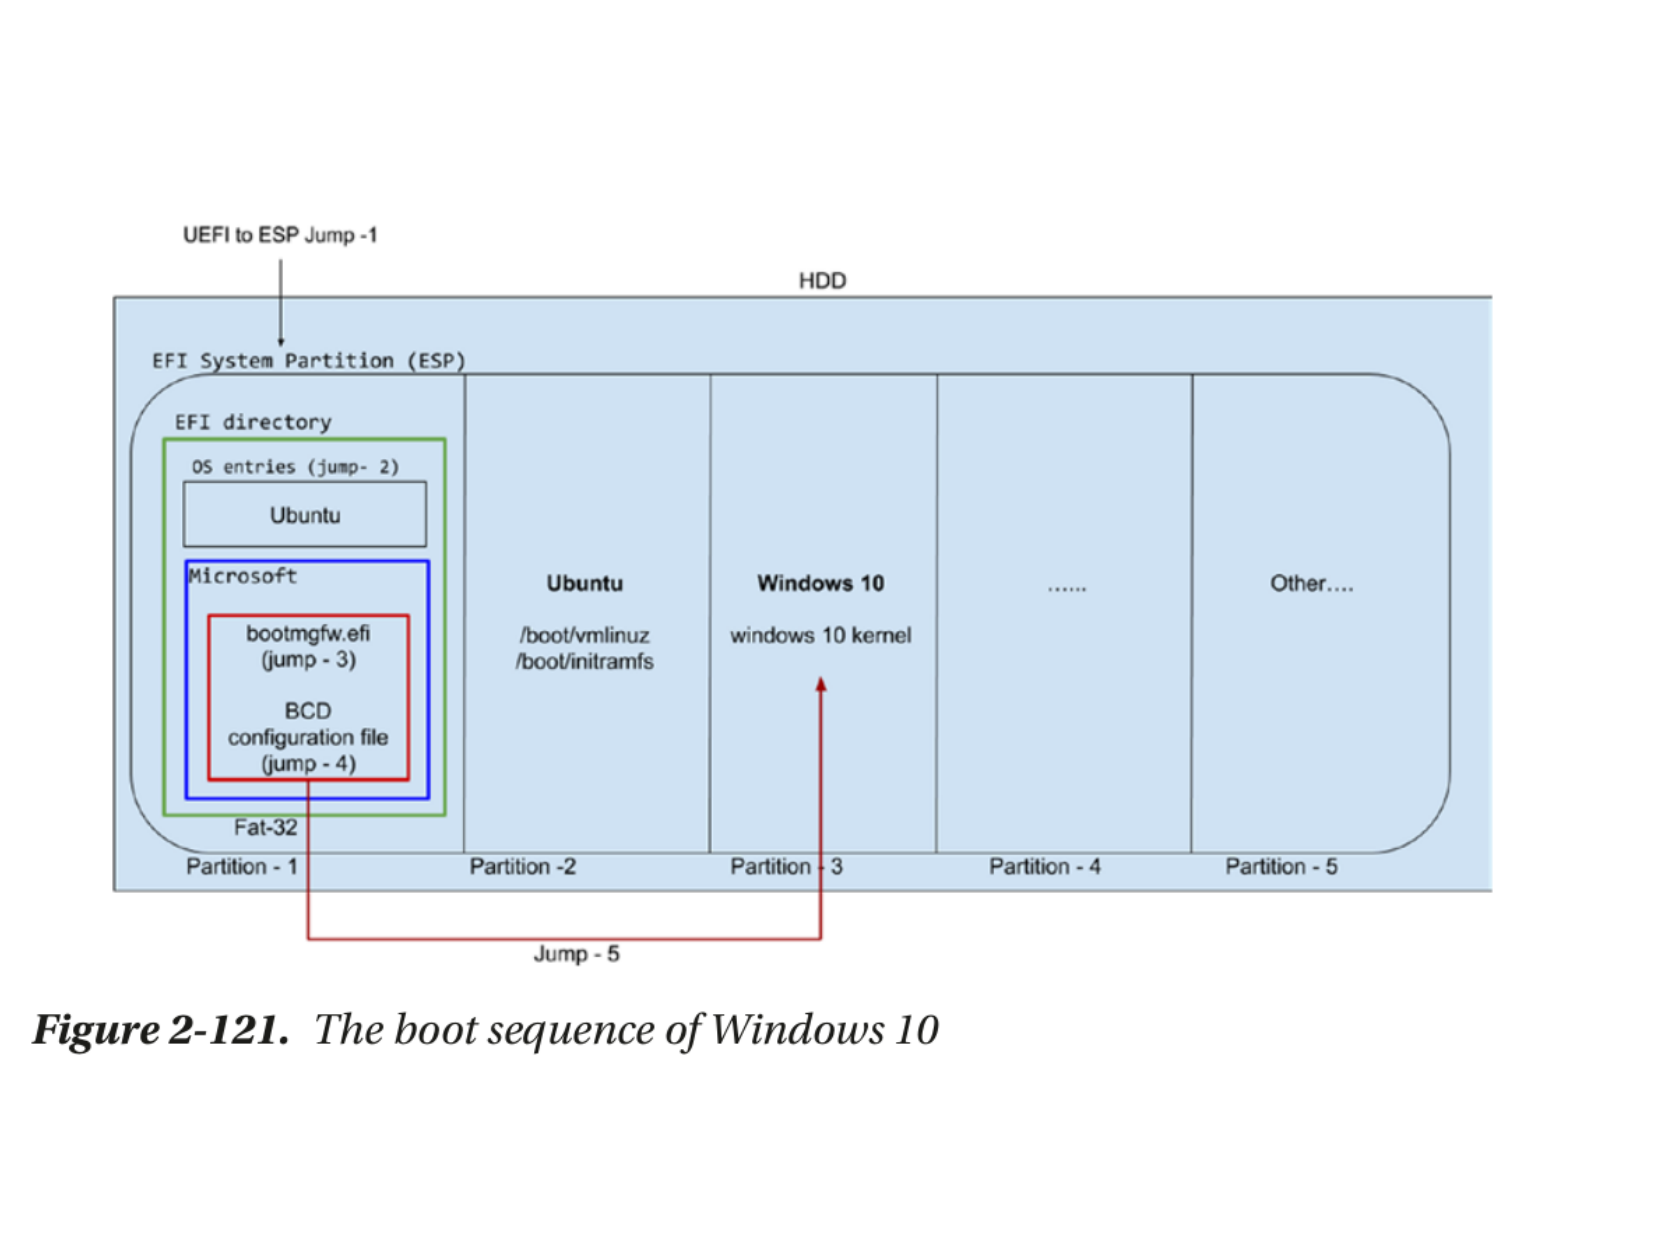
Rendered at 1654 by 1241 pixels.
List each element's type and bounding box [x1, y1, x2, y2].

picture [5, 184, 1654, 1062]
